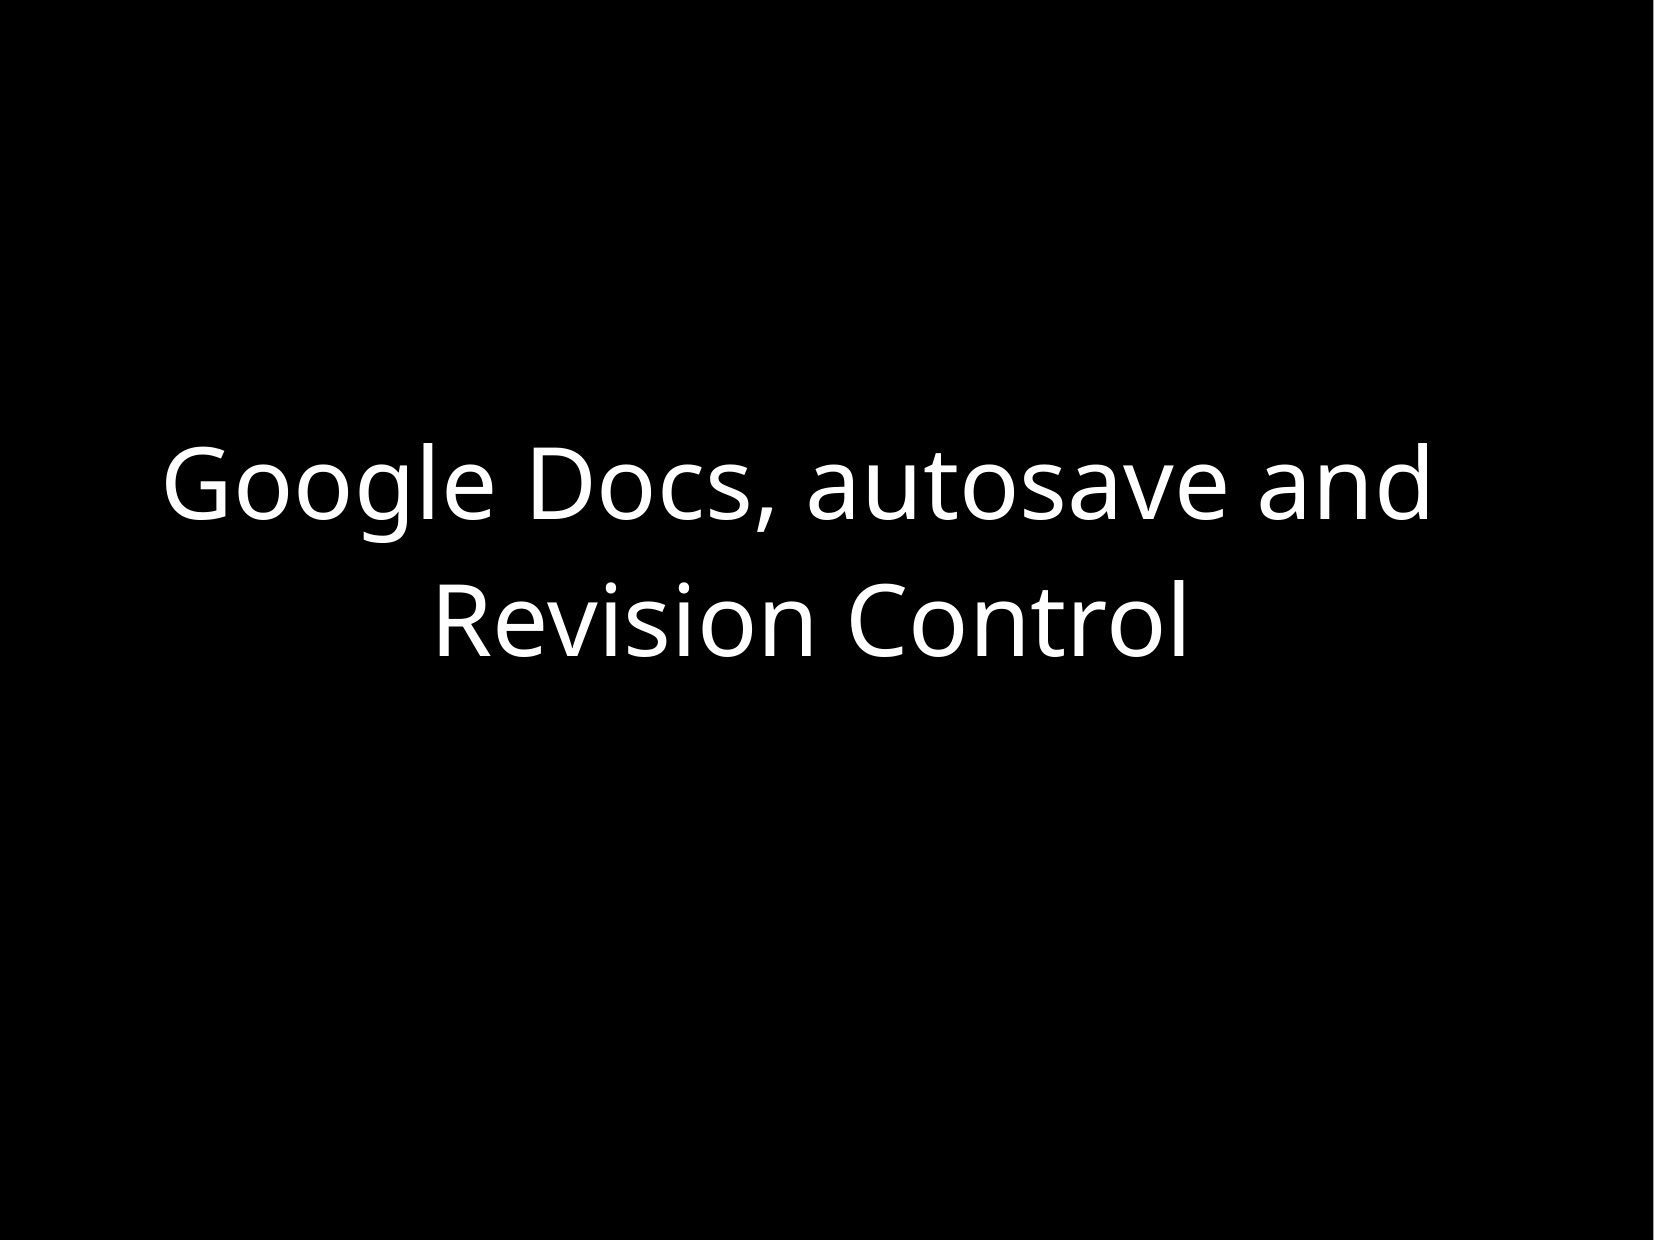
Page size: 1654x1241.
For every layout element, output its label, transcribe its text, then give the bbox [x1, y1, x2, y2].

subtitle Google Docs, autosave and Revision Control [88, 88, 1536, 1010]
